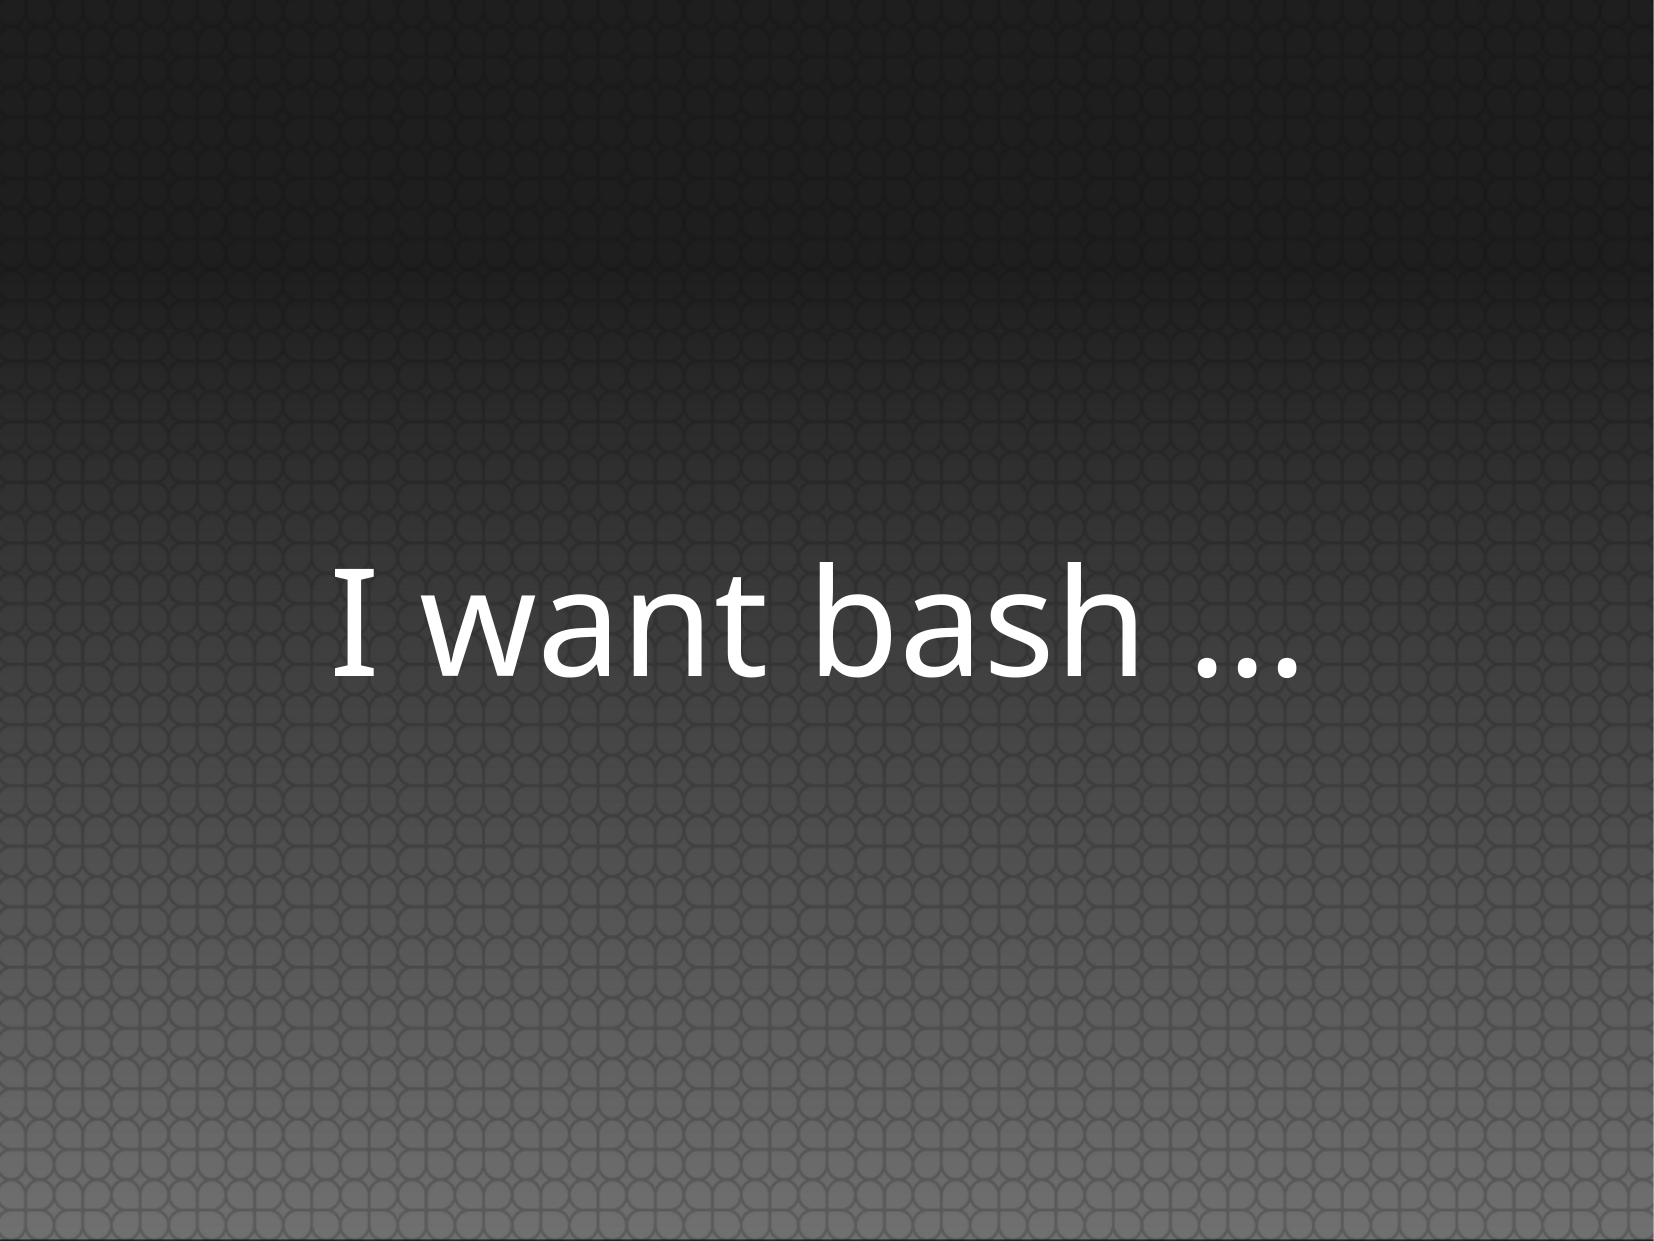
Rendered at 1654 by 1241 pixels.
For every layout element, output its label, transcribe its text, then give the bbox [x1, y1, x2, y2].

title I want bash ... [75, 525, 1564, 713]
picture [0, 0, 1654, 1241]
